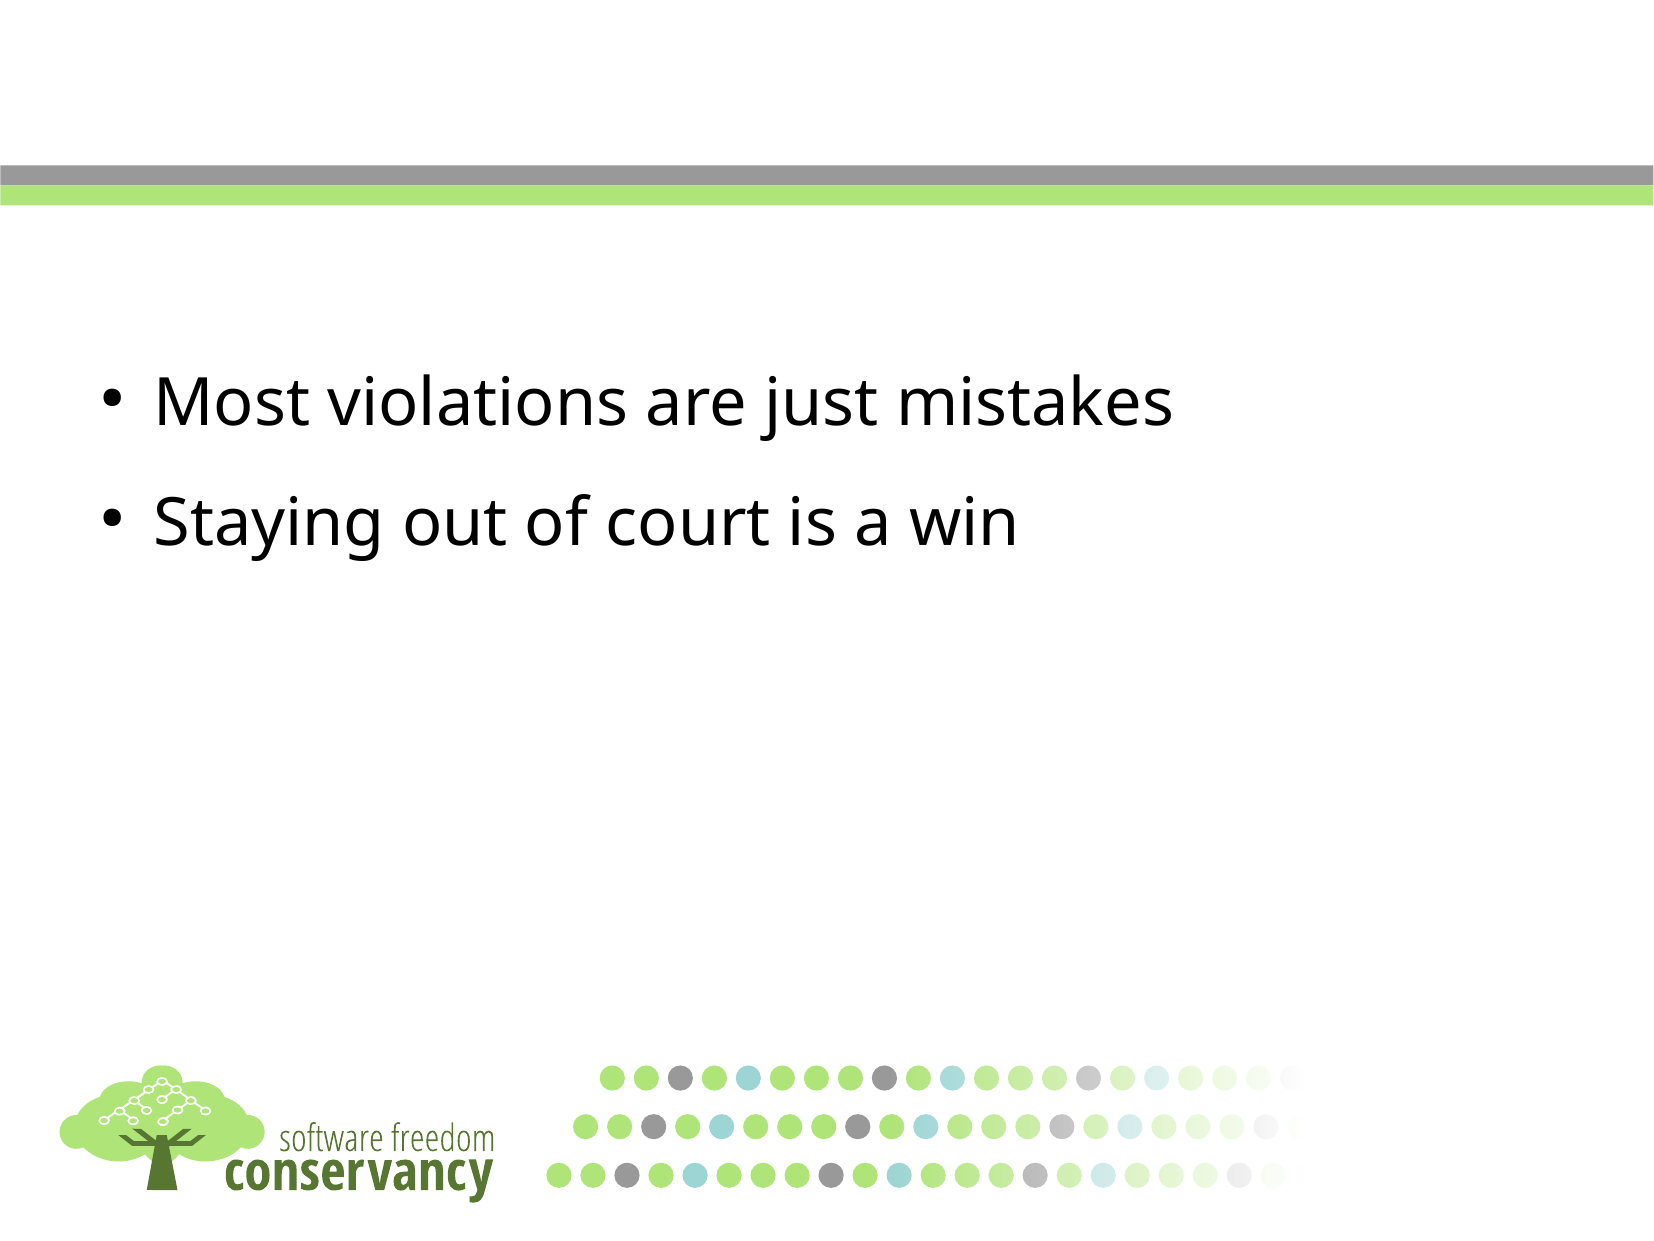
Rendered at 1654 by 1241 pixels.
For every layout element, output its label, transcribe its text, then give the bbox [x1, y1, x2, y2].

list Most violations are just mistakes Staying out of court is a win [82, 354, 1538, 886]
